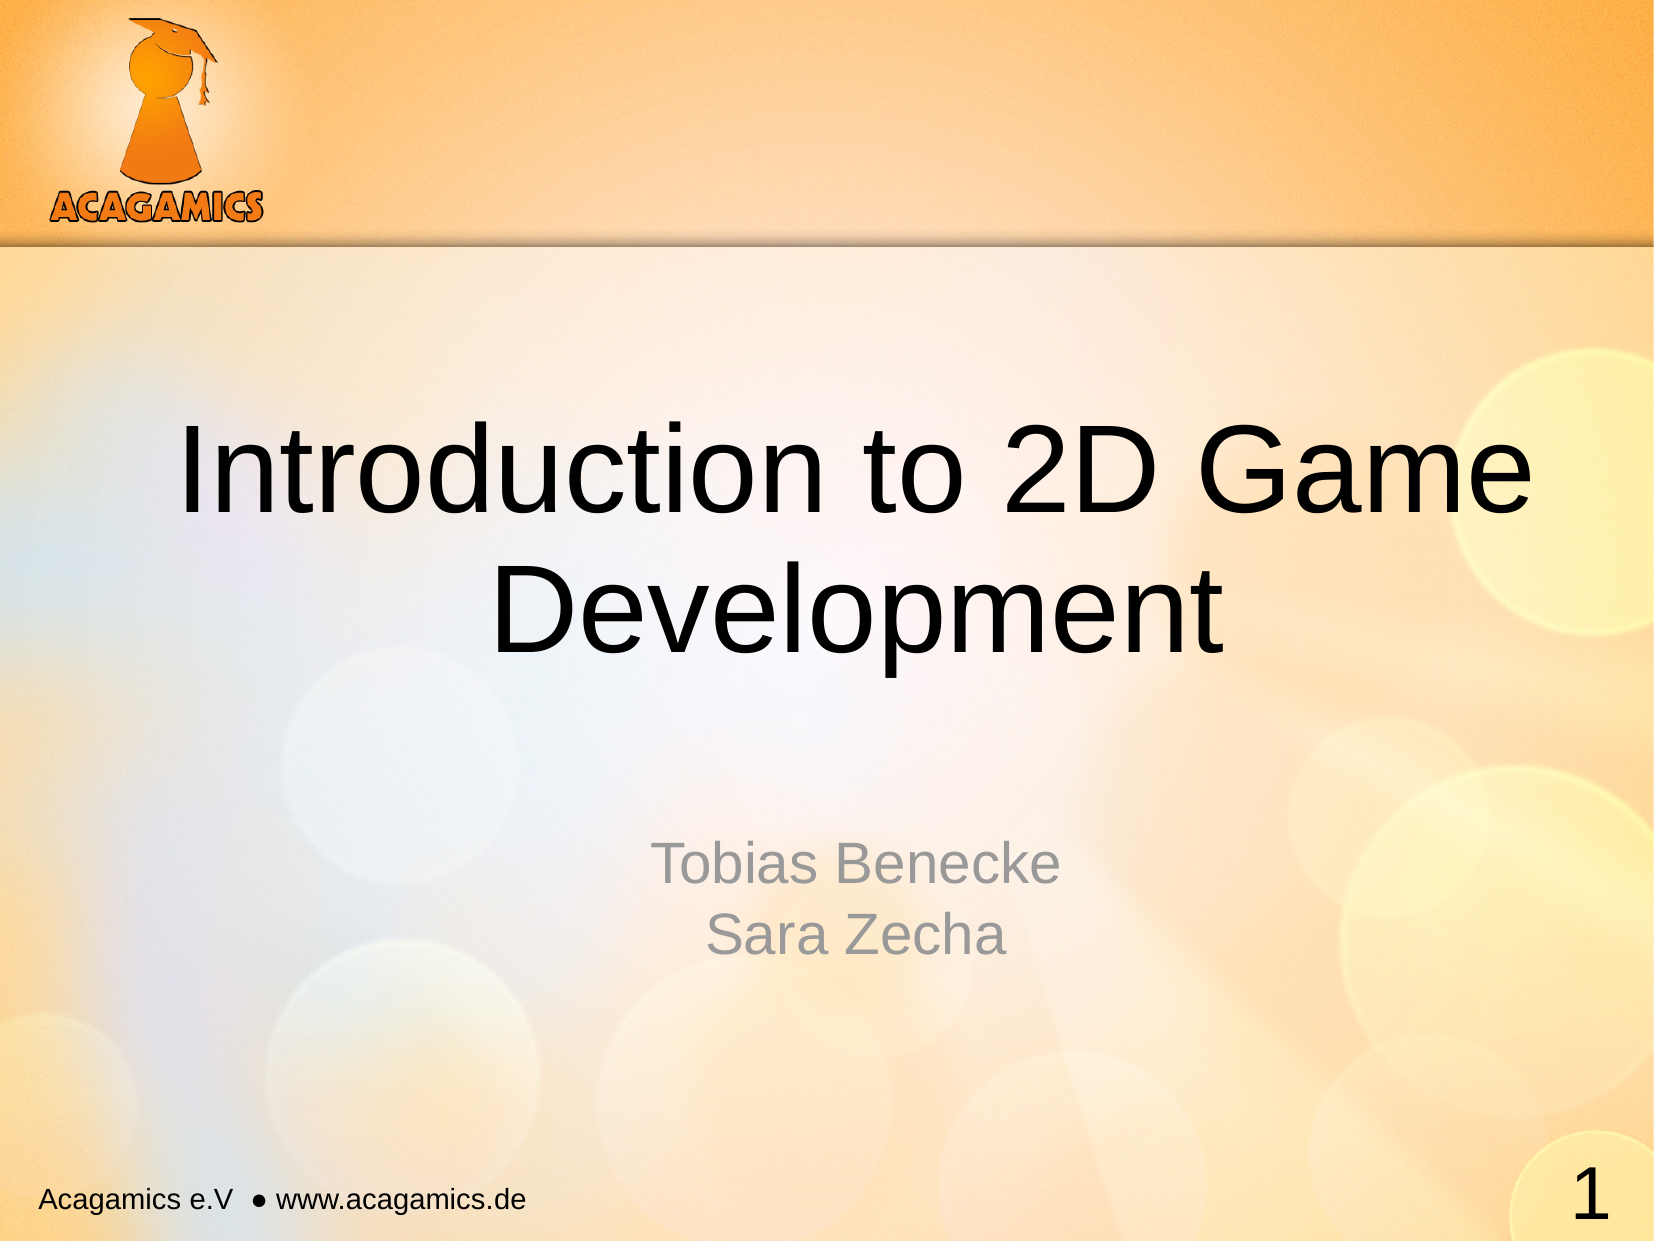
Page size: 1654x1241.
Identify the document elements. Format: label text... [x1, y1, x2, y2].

list Introduction to 2D Game Development Tobias Benecke Sara Zecha [76, 399, 1565, 1037]
picture [0, 0, 1654, 1241]
